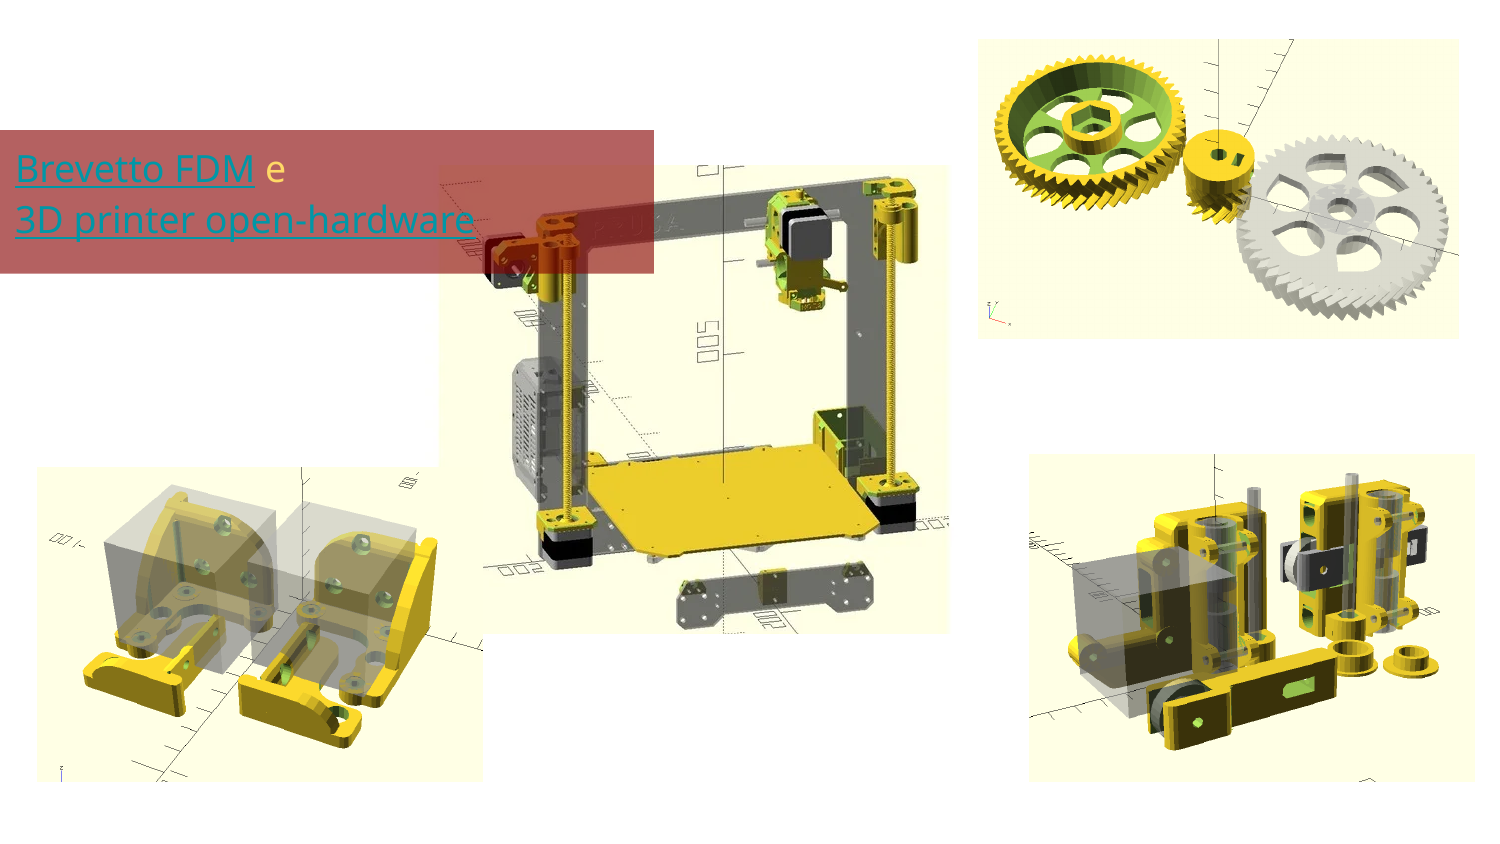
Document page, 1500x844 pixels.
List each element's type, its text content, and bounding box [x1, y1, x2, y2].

text_box Brevetto FDM e 3D printer open-hardware [0, 130, 654, 274]
picture [37, 39, 1459, 782]
picture [1029, 454, 1475, 782]
